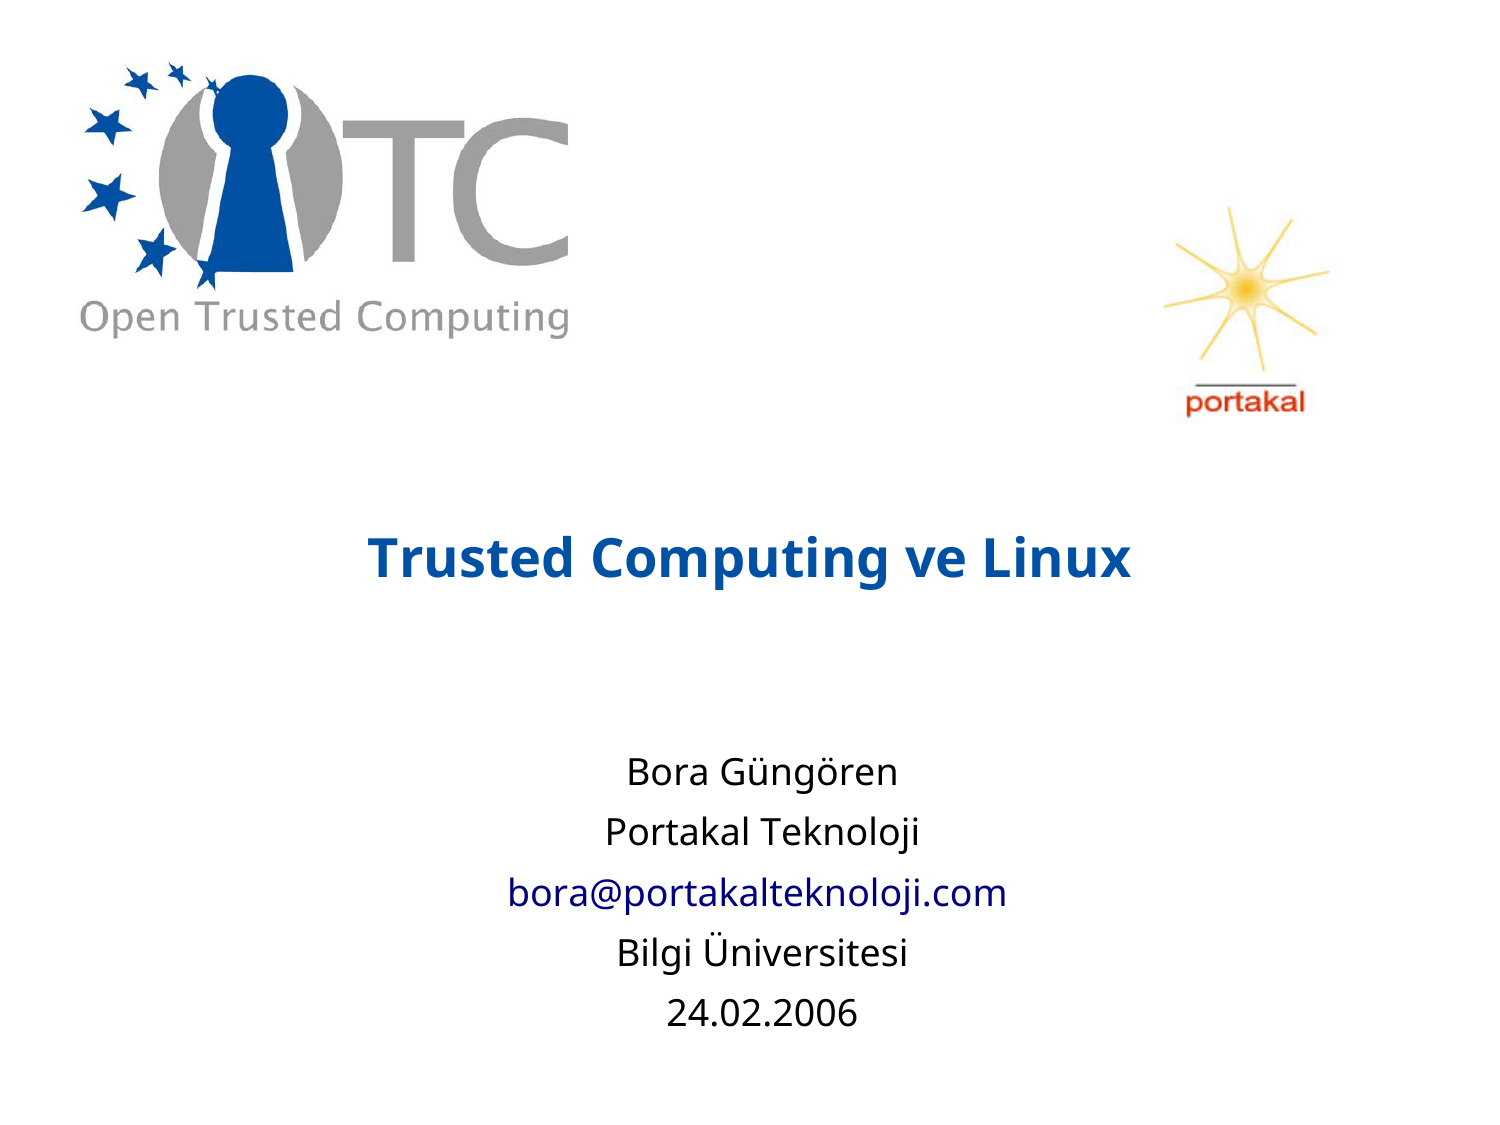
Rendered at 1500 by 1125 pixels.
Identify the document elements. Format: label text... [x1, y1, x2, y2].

picture [75, 49, 576, 357]
title Trusted Computing ve Linux [112, 437, 1388, 676]
subtitle Bora Güngören Portakal Teknoloji bora@portakalteknoloji.com Bilgi Üniversitesi 24.02.2006 [237, 737, 1288, 1026]
picture [1151, 74, 1340, 443]
